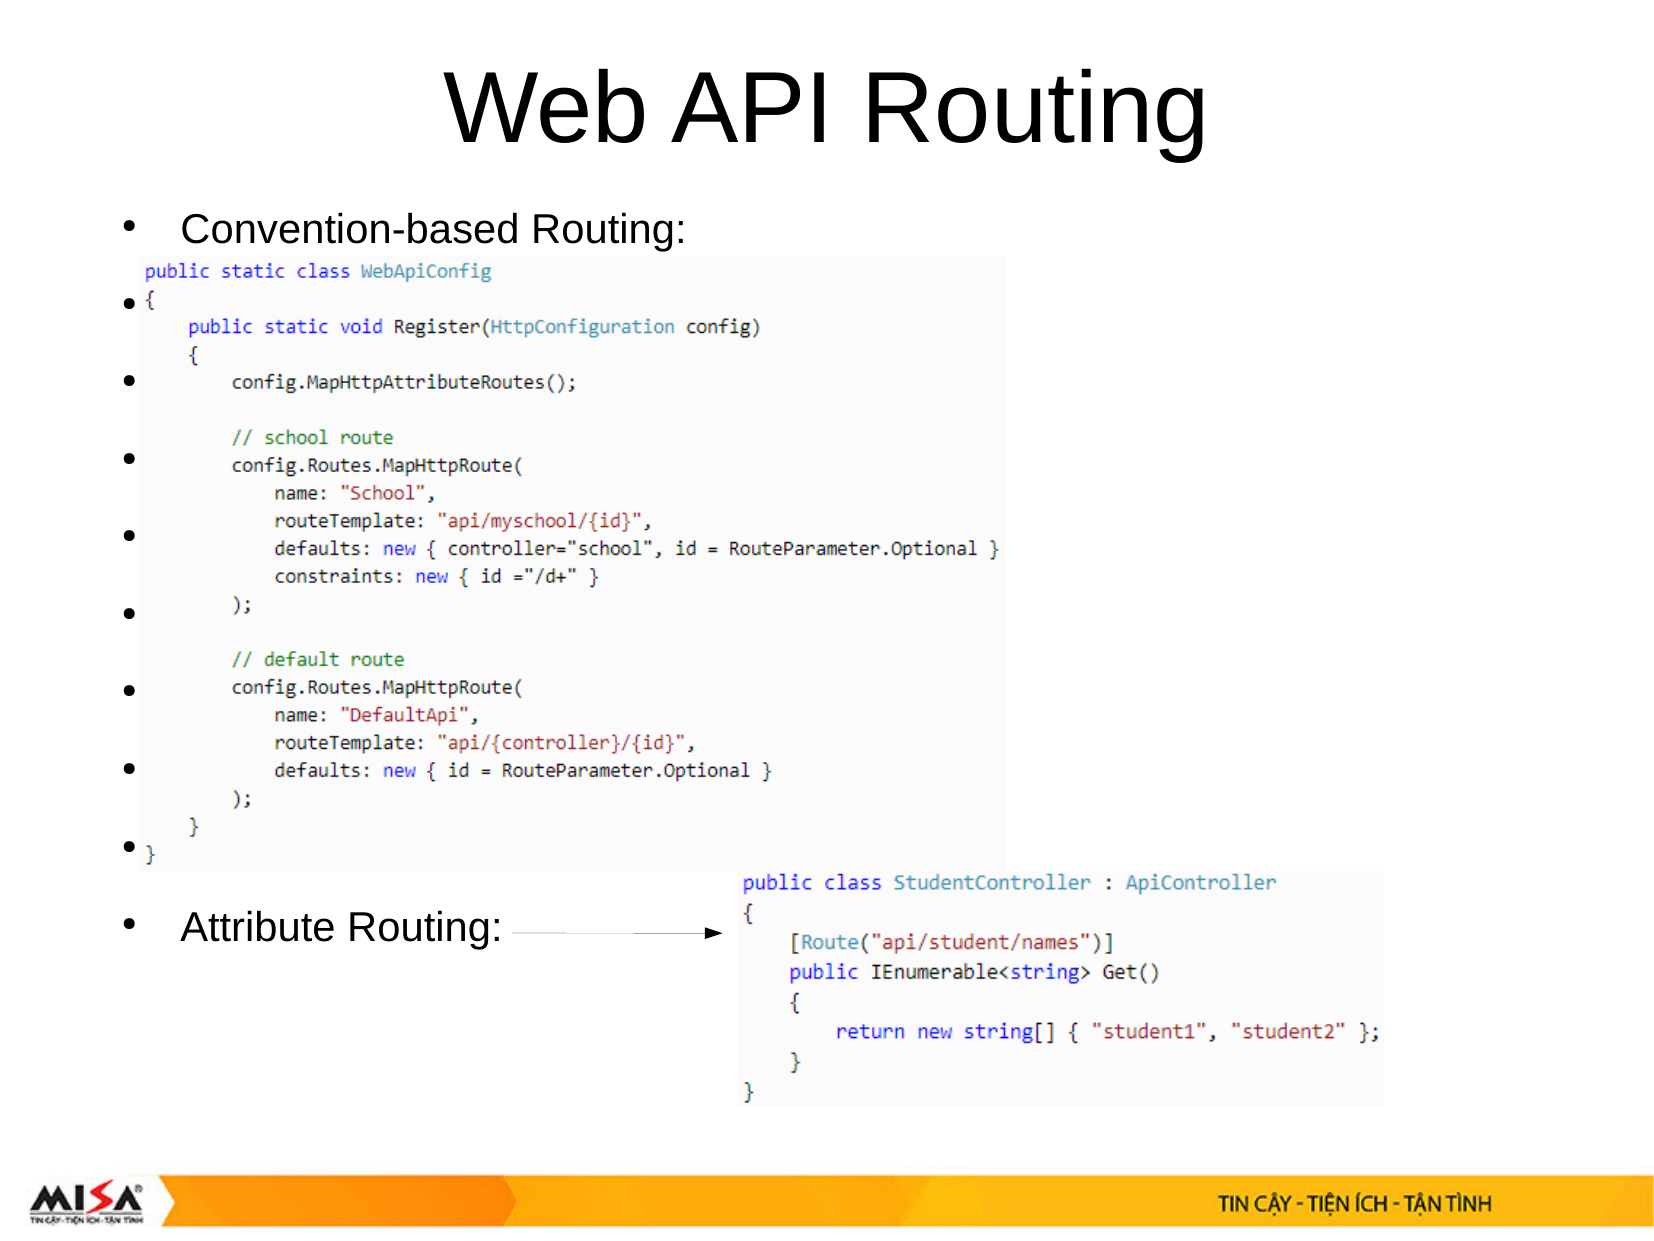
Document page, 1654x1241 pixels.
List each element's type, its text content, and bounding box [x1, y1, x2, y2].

list Convention-based Routing: Attribute Routing: [82, 207, 1571, 1073]
picture [139, 256, 1384, 1106]
title Web API Routing [0, 54, 1654, 166]
